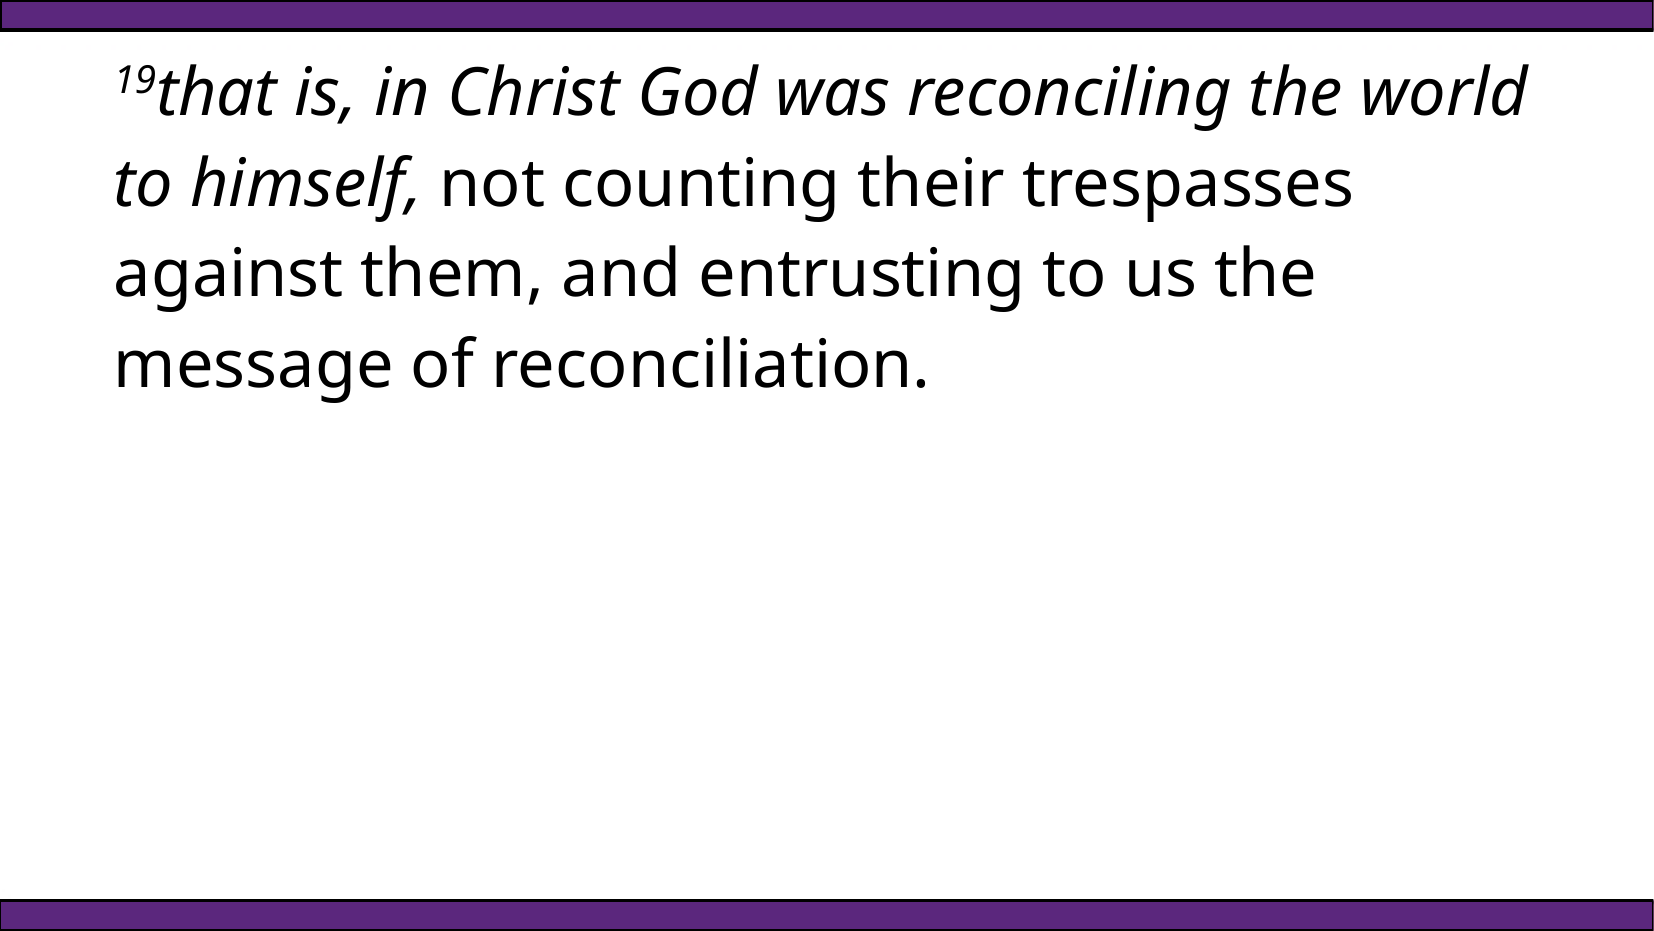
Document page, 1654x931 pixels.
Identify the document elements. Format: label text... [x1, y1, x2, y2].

text_box [0, 0, 1654, 31]
text_box 19that is, in Christ God was reconciling the world to himself, not counting their trespasses against them, and entrusting to us the message of reconciliation. [98, 36, 1591, 407]
picture [0, 31, 1654, 900]
text_box [0, 900, 1654, 931]
